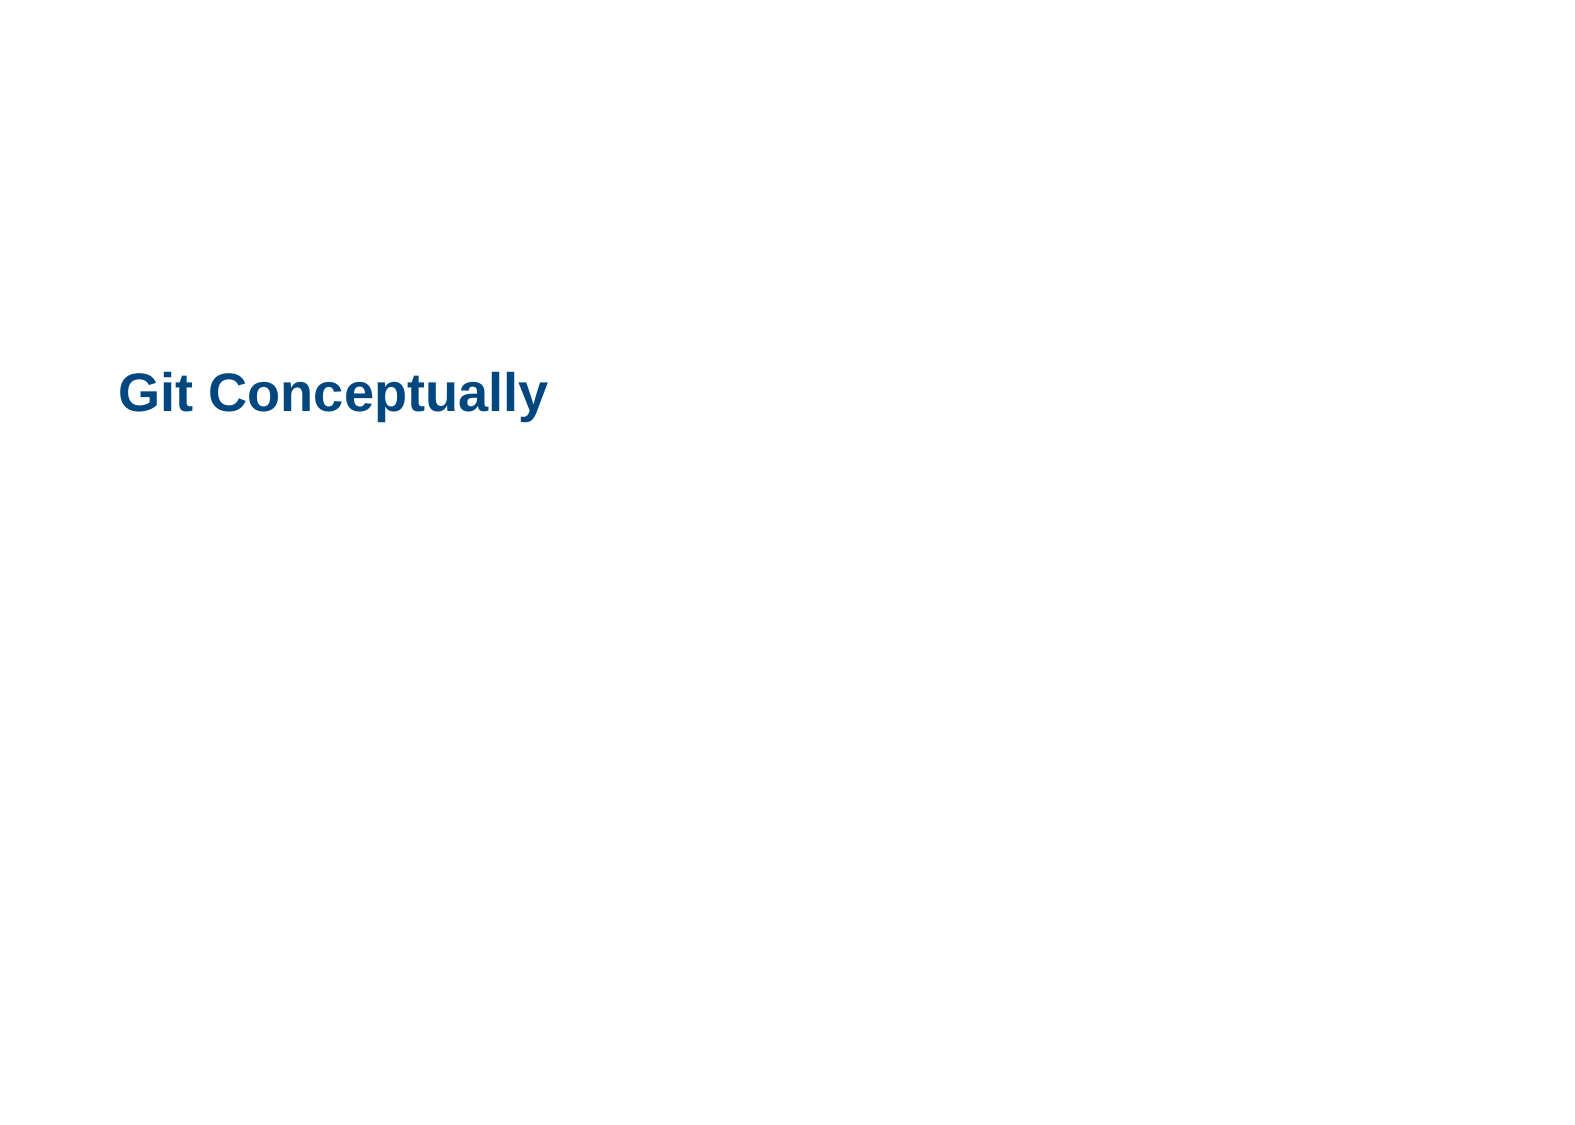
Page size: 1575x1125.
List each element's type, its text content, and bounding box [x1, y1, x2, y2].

title Git Conceptually [118, 349, 1457, 430]
